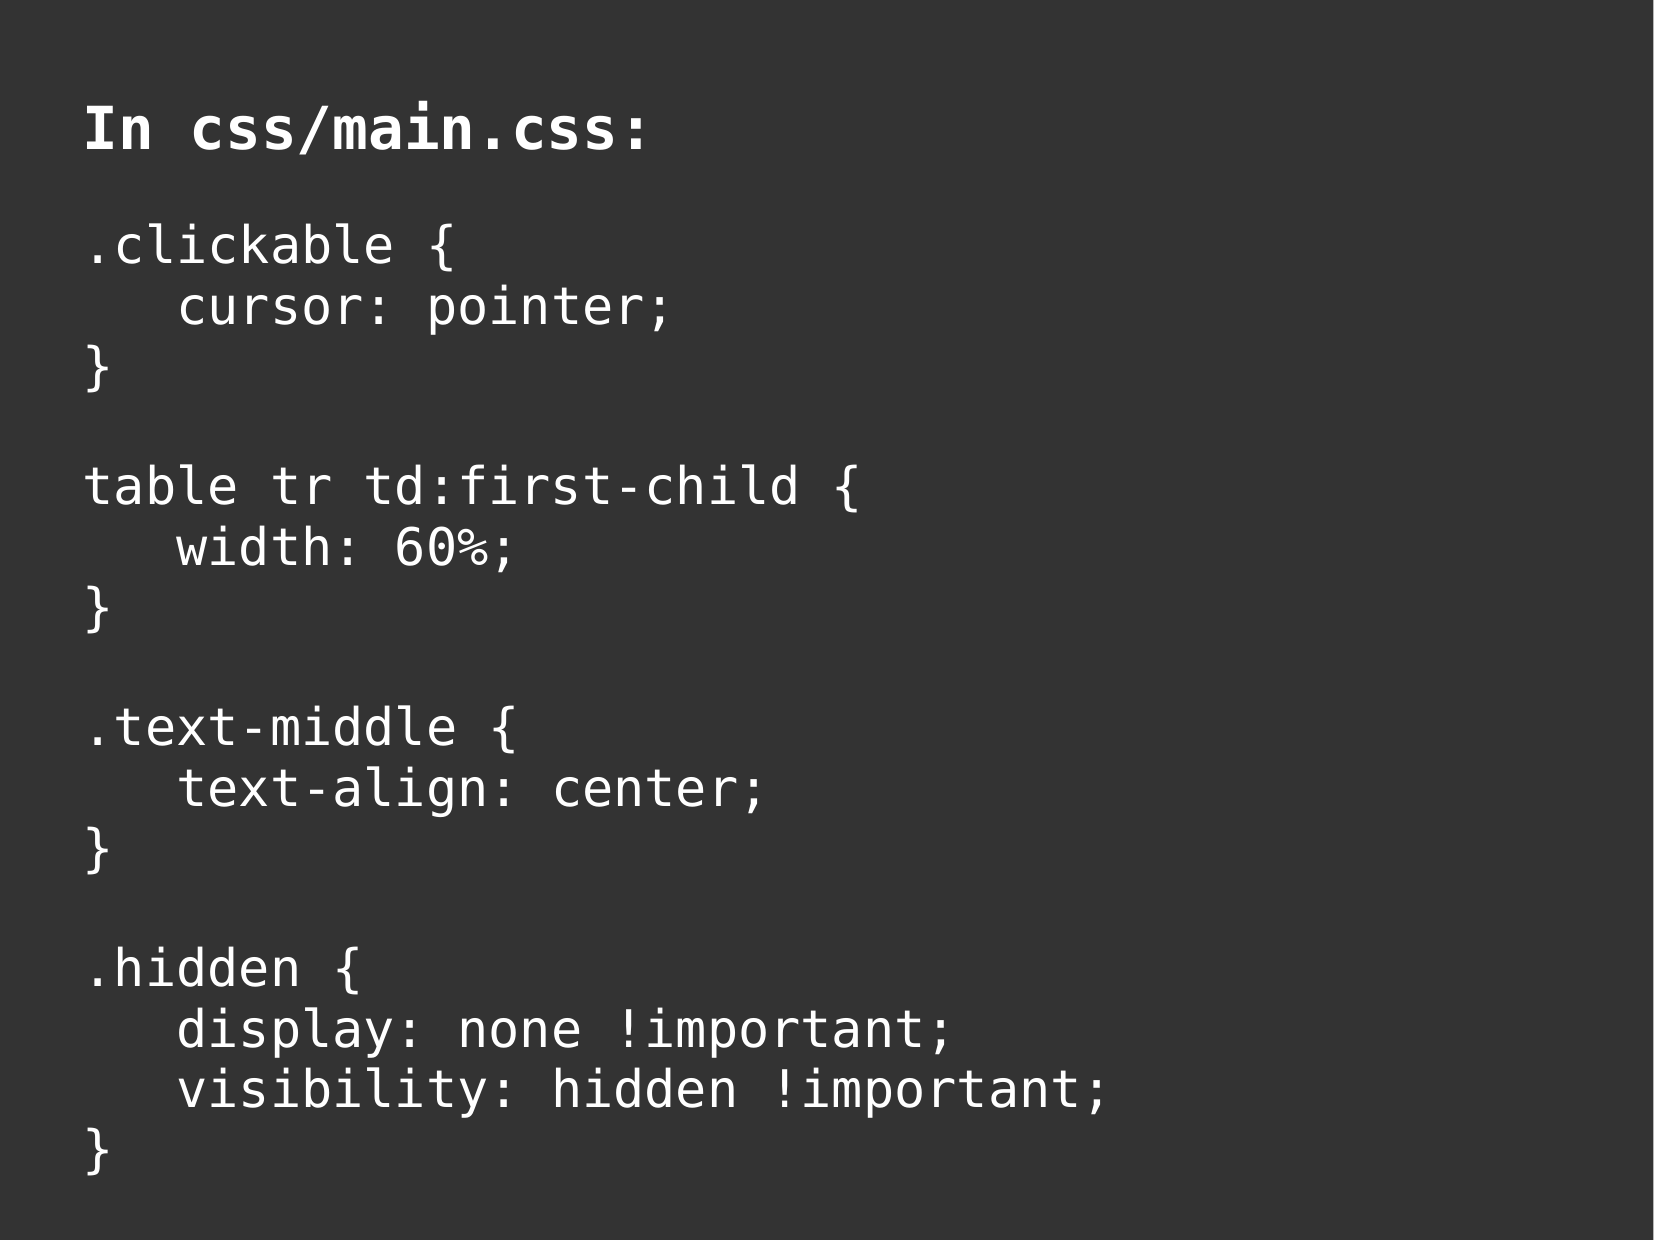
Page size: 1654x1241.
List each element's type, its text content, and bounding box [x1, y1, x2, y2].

list In css/main.css: .clickable { cursor: pointer; } table tr td:first-child { width: 60%; } .text-middle { text-align: center; } .hidden { display: none !important; visibility: hidden !important; } [82, 94, 1630, 1182]
